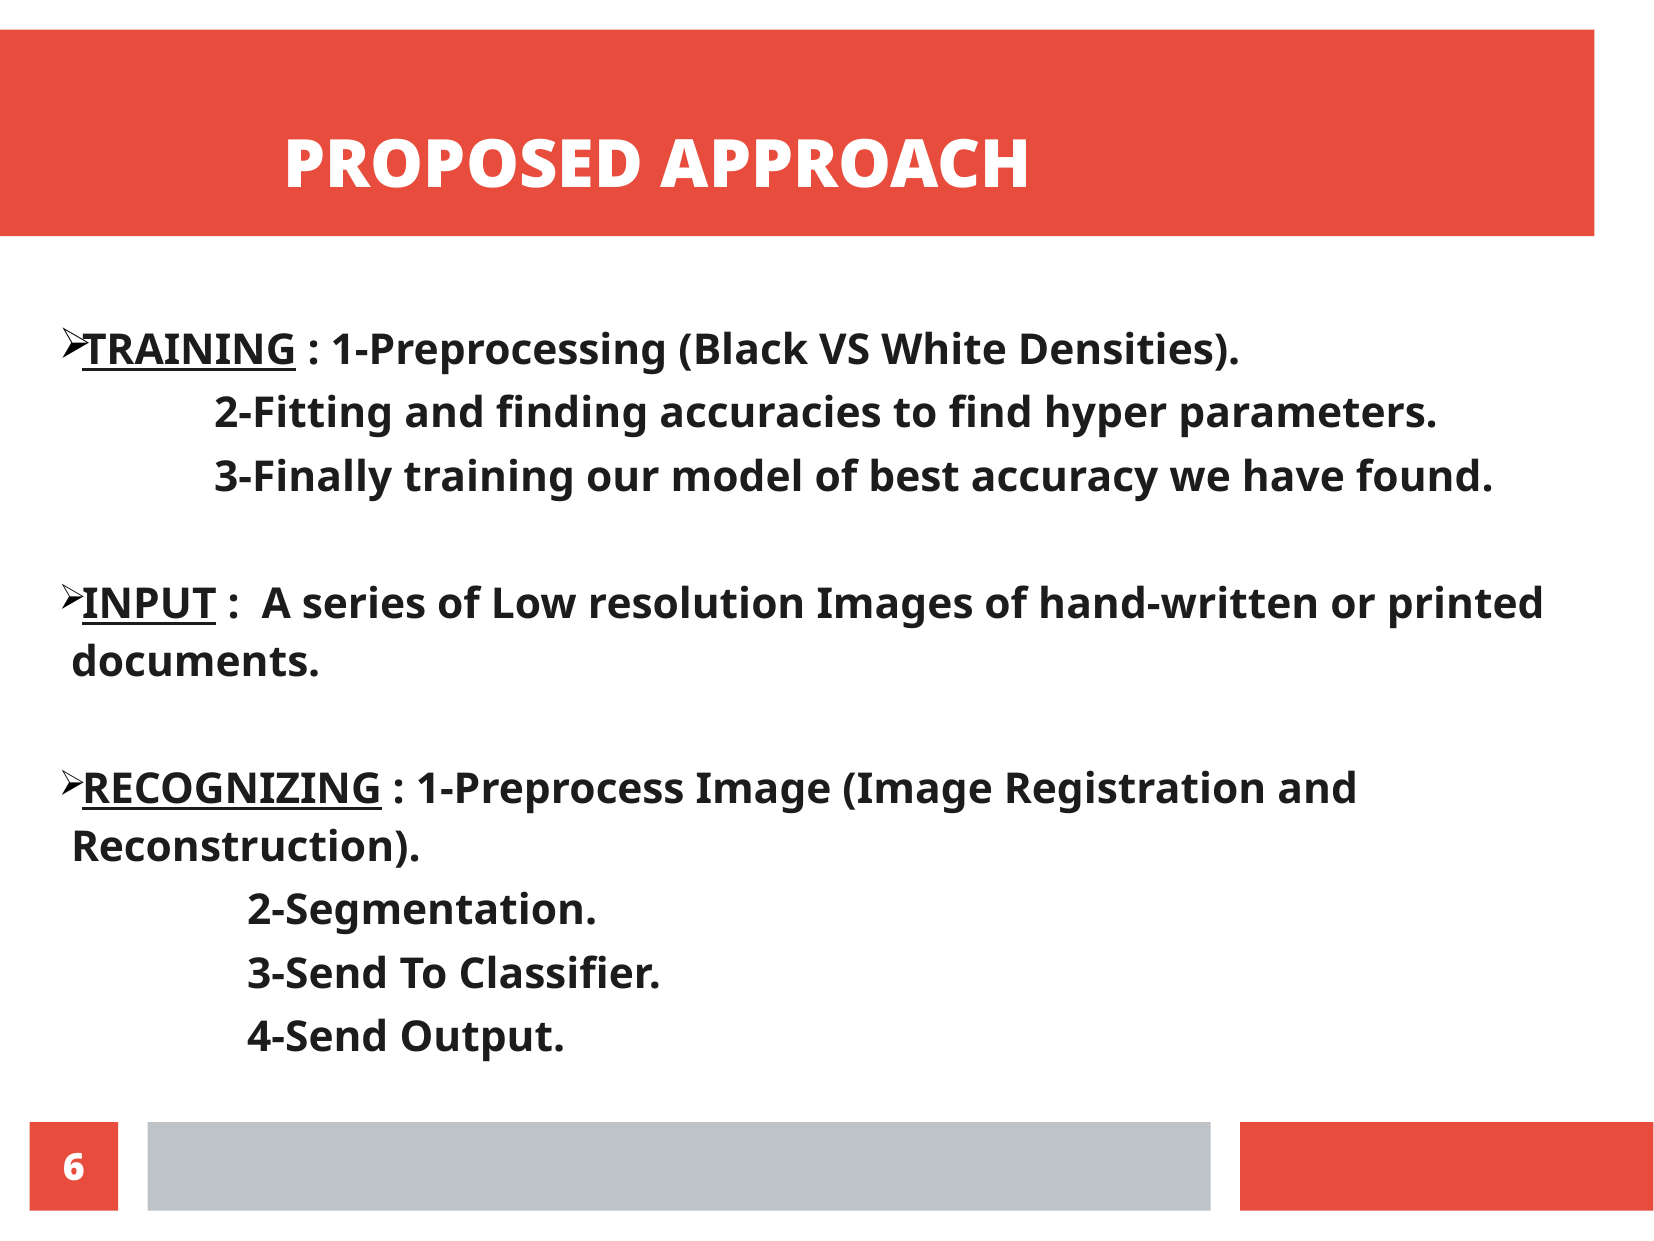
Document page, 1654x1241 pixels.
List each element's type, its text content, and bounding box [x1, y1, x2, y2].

list TRAINING : 1-Preprocessing (Black VS White Densities). 2-Fitting and finding accuracies to find hyper parameters. 3-Finally training our model of best accuracy we have found. INPUT : A series of Low resolution Images of hand-written or printed documents. RECOGNIZING : 1-Preprocess Image (Image Registration and Reconstruction). 2-Segmentation. 3-Send To Classifier. 4-Send Output. [59, 318, 1565, 1087]
title PROPOSED APPROACH [59, 59, 1595, 207]
